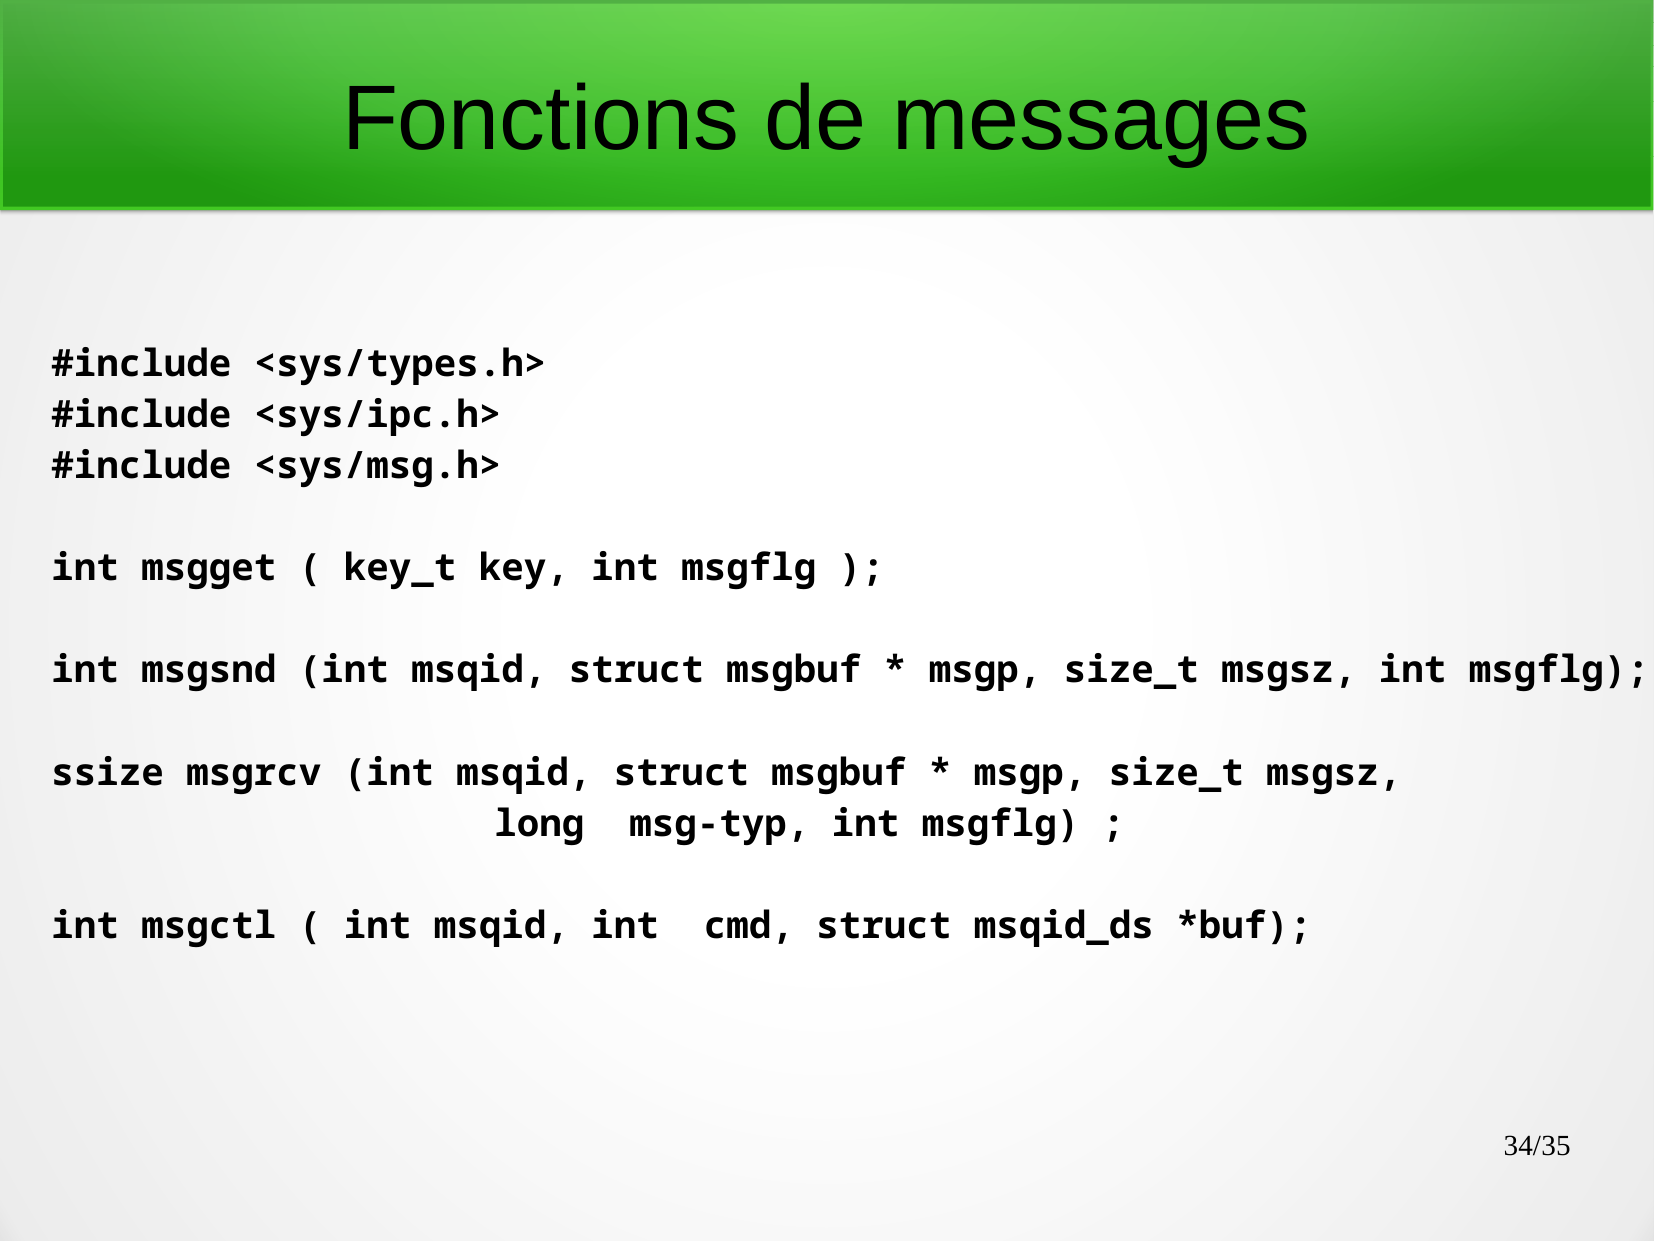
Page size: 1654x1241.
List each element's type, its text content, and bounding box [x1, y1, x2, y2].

title Fonctions de messages [82, 47, 1571, 189]
text_box #include <sys/types.h> #include <sys/ipc.h> #include <sys/msg.h> int msgget ( key_t key, int msgflg ); int msgsnd (int msqid, struct msgbuf * msgp, size_t msgsz, int msgflg); ssize msgrcv (int msqid, struct msgbuf * msgp, size_t msgsz, long msg-typ, int msgflg) ; int msgctl ( int msqid, int cmd, struct msqid_ds *buf); [51, 336, 1654, 875]
